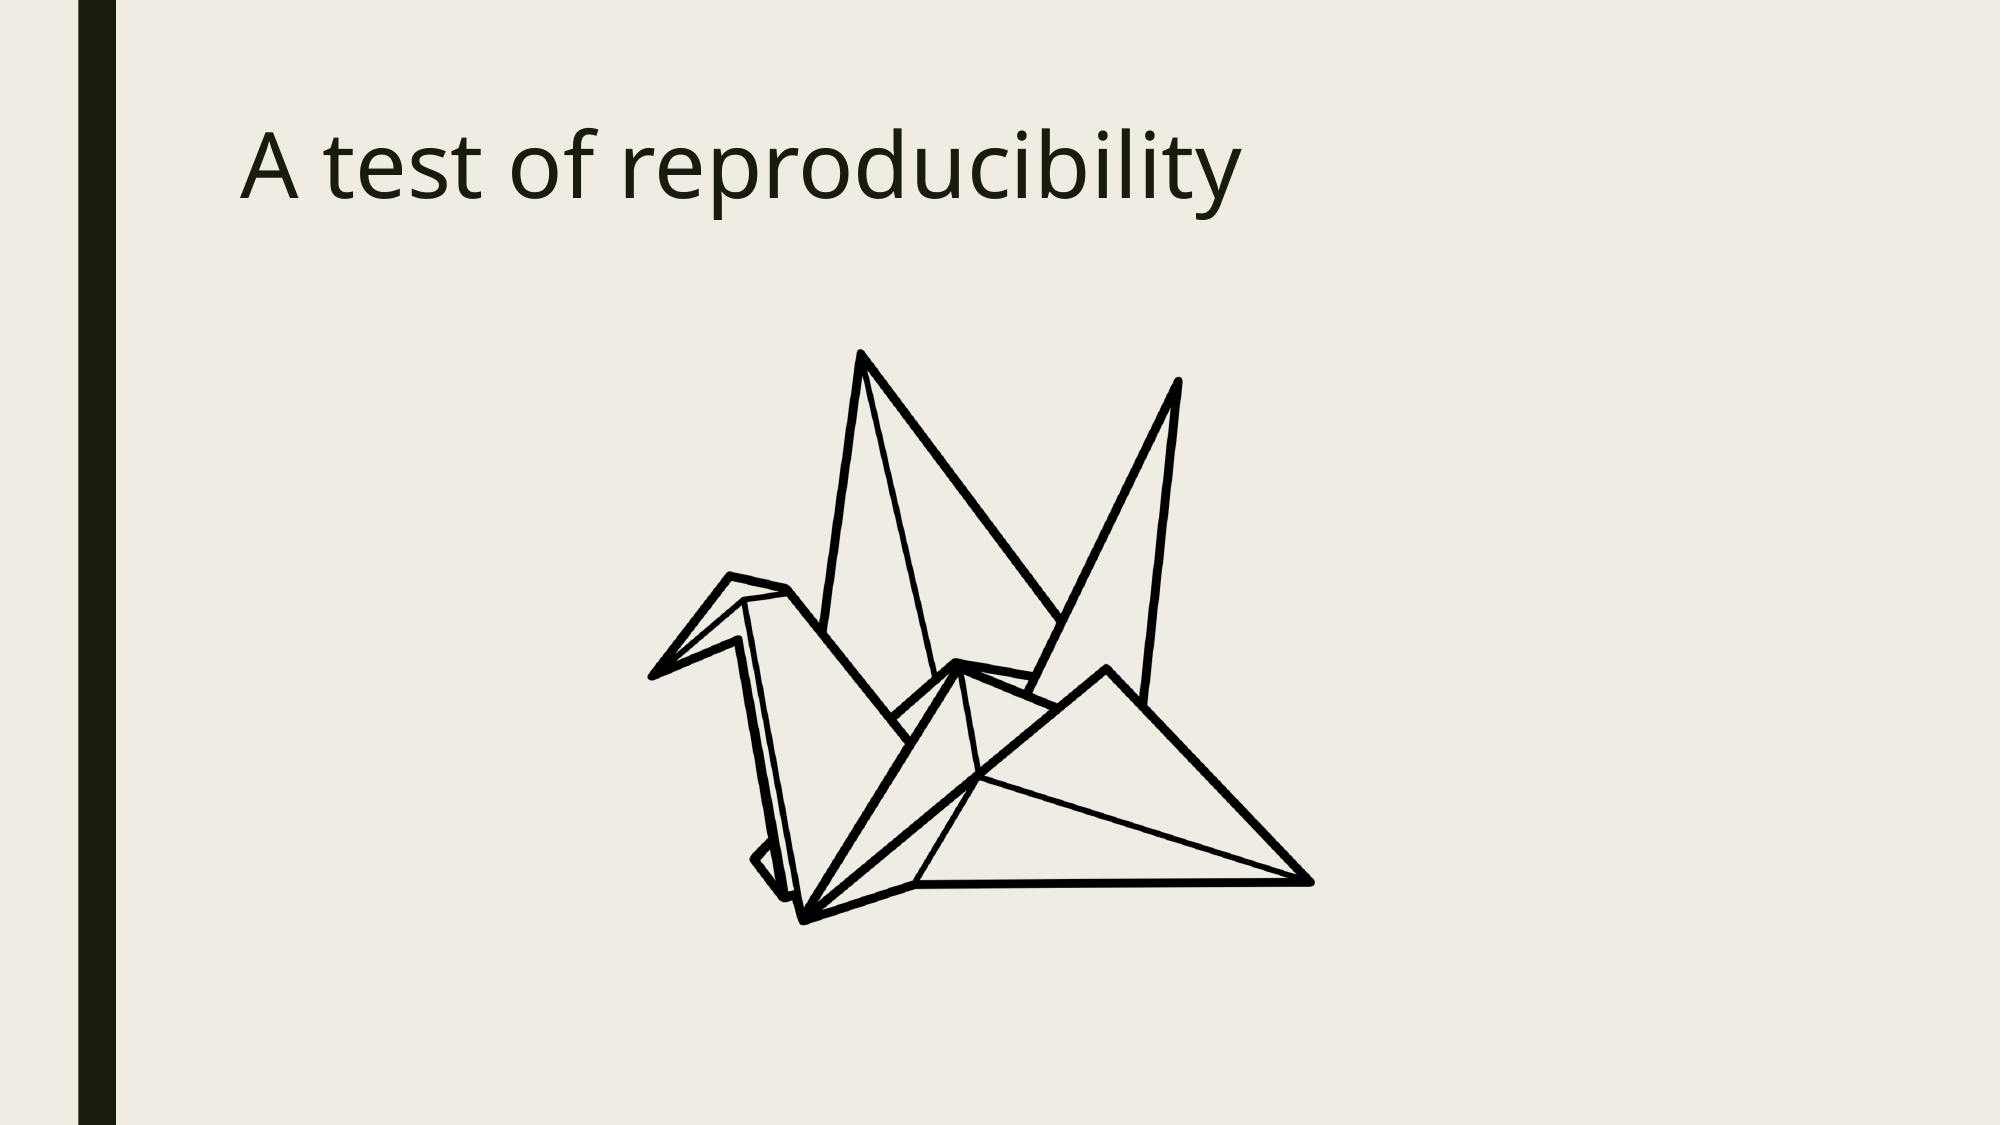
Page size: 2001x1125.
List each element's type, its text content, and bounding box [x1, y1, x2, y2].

title A test of reproducibility [225, 112, 1801, 357]
picture [644, 286, 1321, 963]
